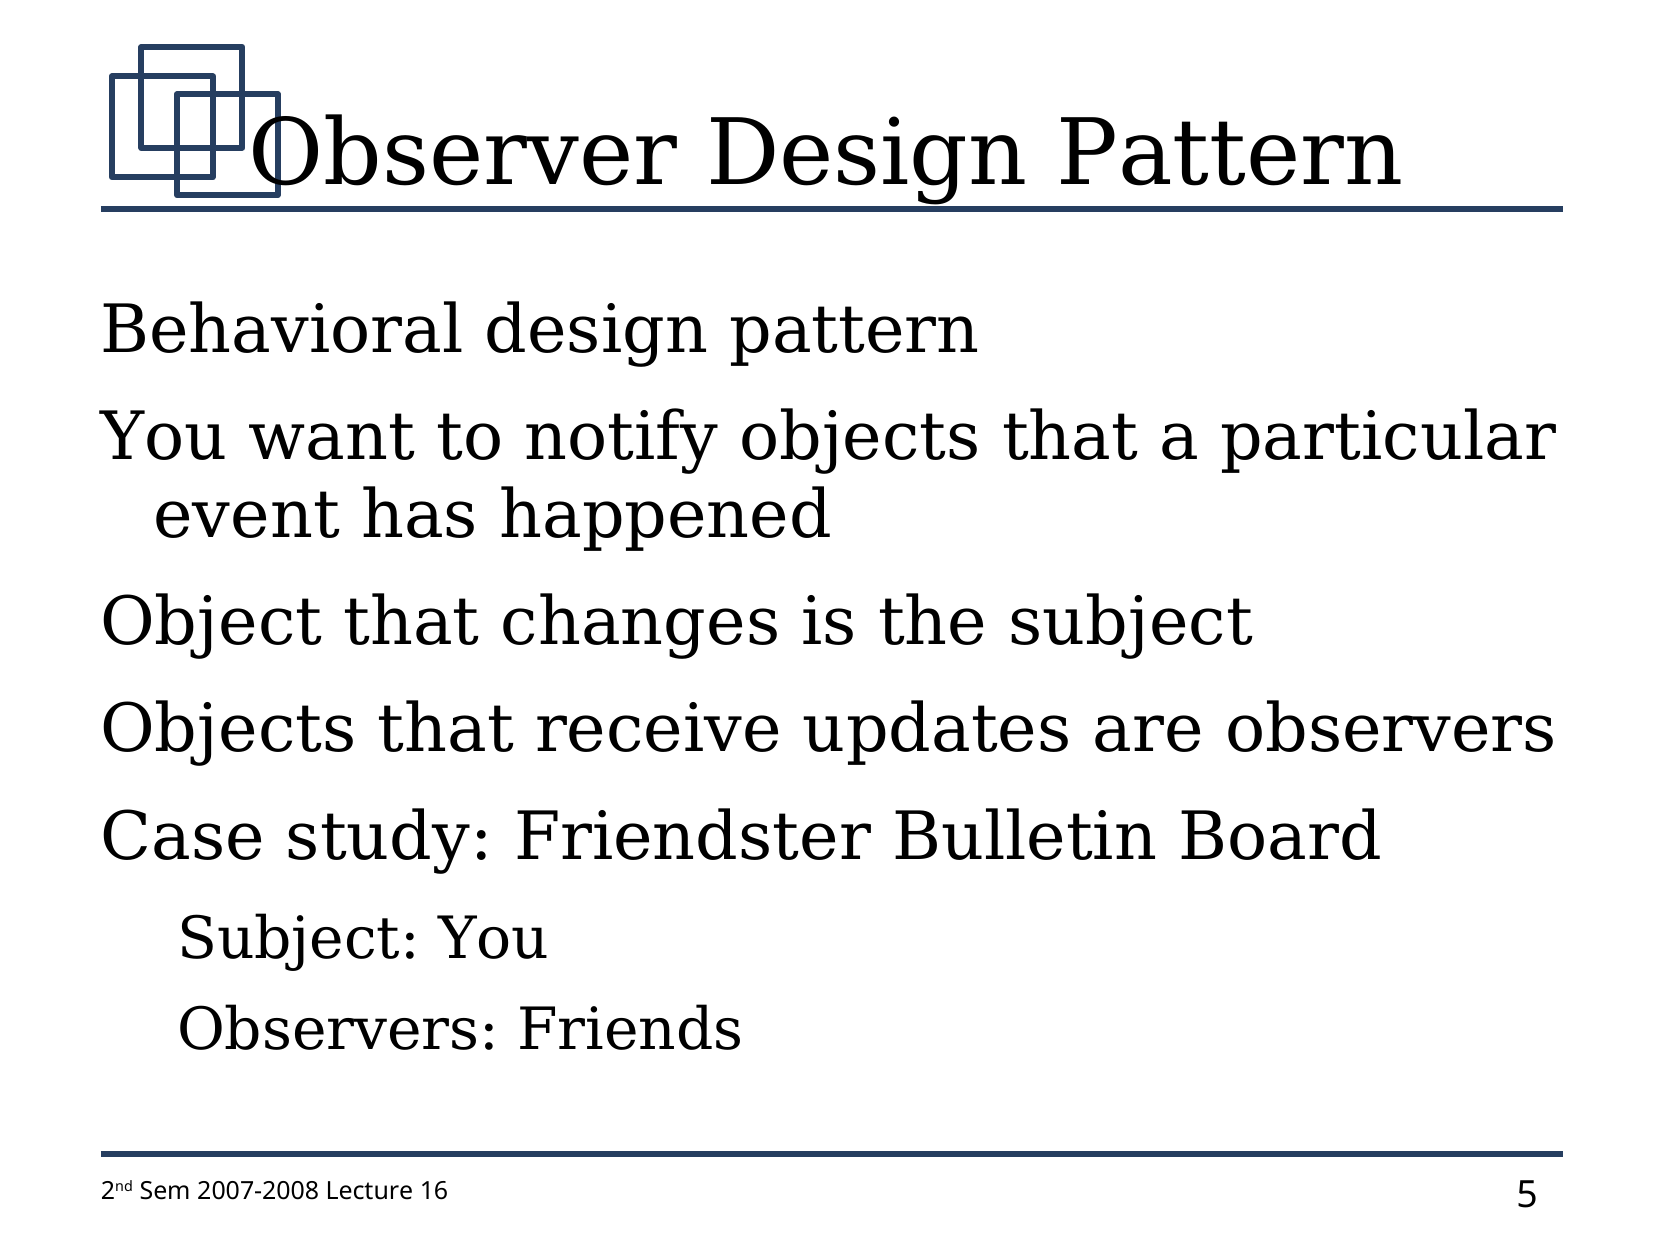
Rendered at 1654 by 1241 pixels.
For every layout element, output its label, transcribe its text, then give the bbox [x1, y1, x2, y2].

list Behavioral design pattern You want to notify objects that a particular event has happened Object that changes is the subject Objects that receive updates are observers Case study: Friendster Bulletin Board Subject: You Observers: Friends [82, 290, 1571, 1142]
title Observer Design Pattern [82, 49, 1571, 257]
